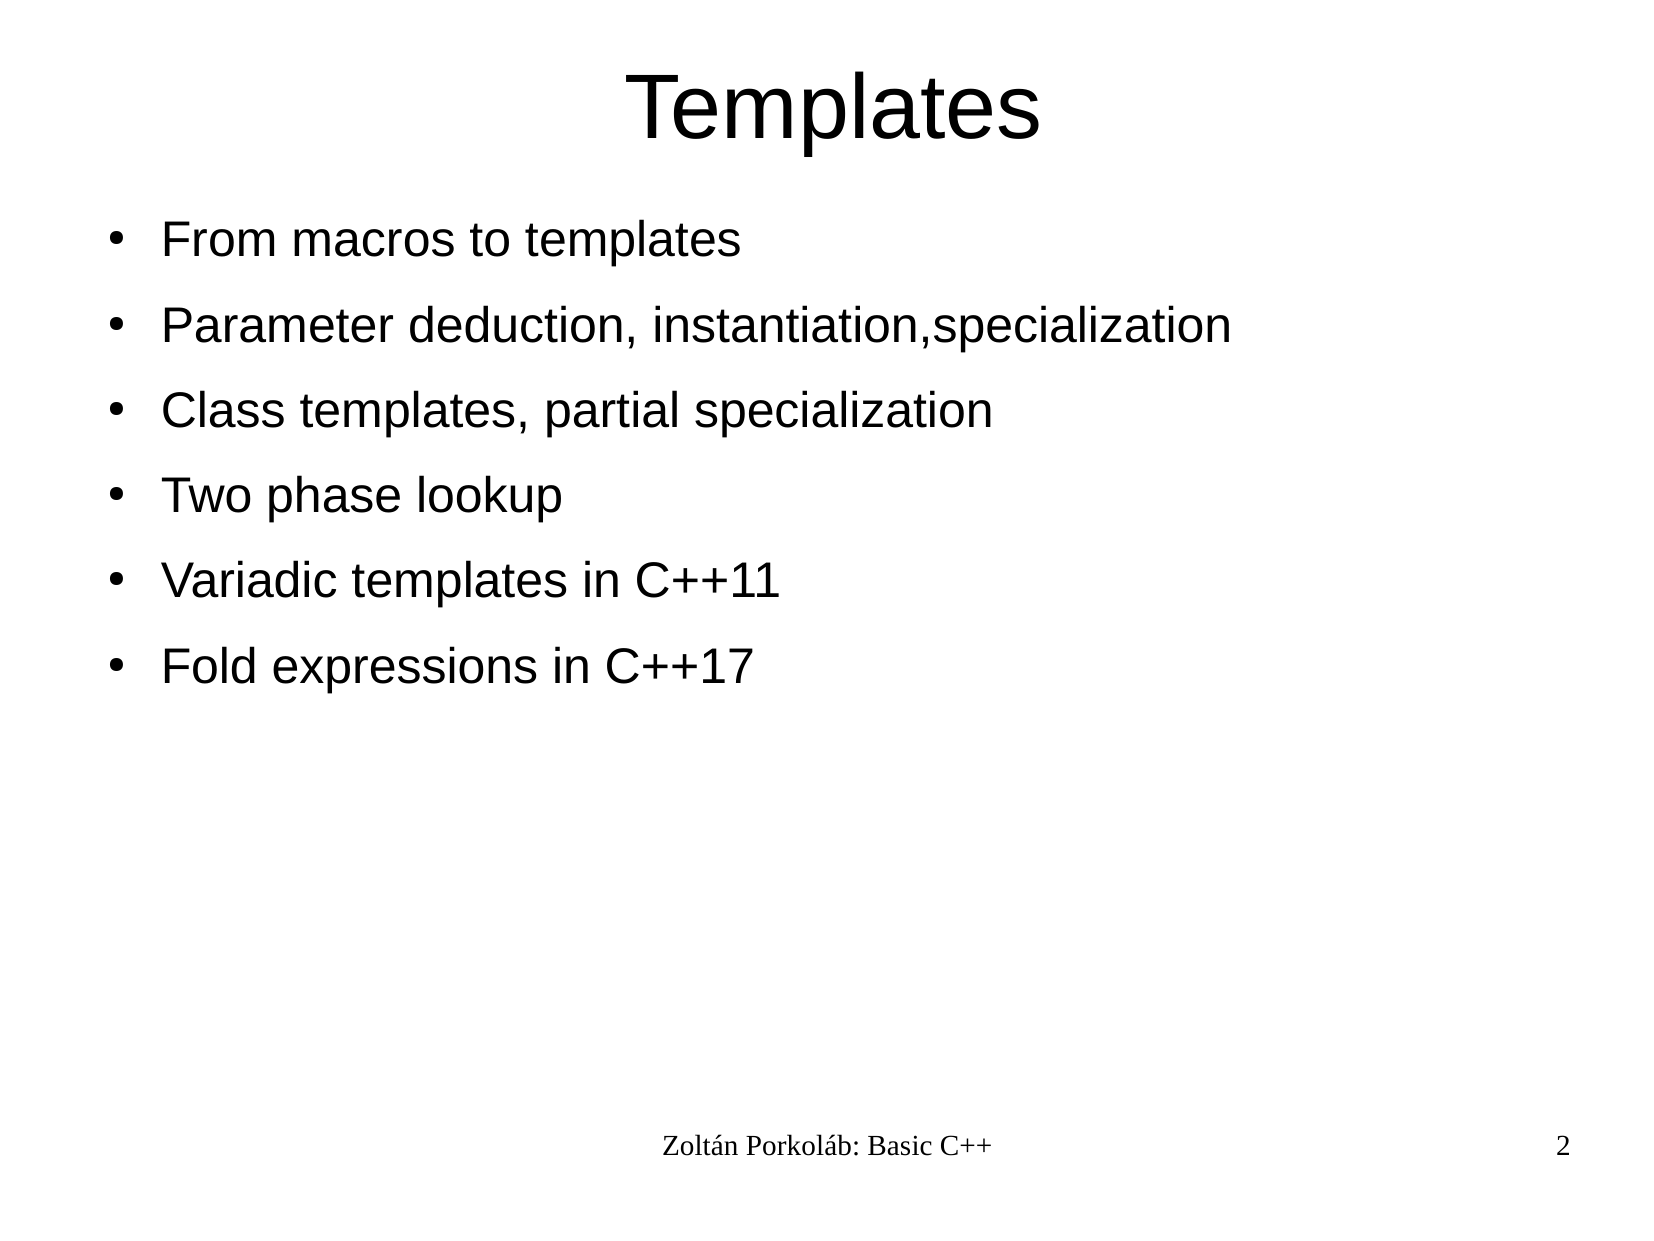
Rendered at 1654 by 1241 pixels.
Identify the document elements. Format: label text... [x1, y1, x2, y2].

title Templates [90, 2, 1579, 211]
list From macros to templates Parameter deduction, instantiation,specialization Class templates, partial specialization Two phase lookup Variadic templates in C++11 Fold expressions in C++17 [90, 211, 1579, 1167]
